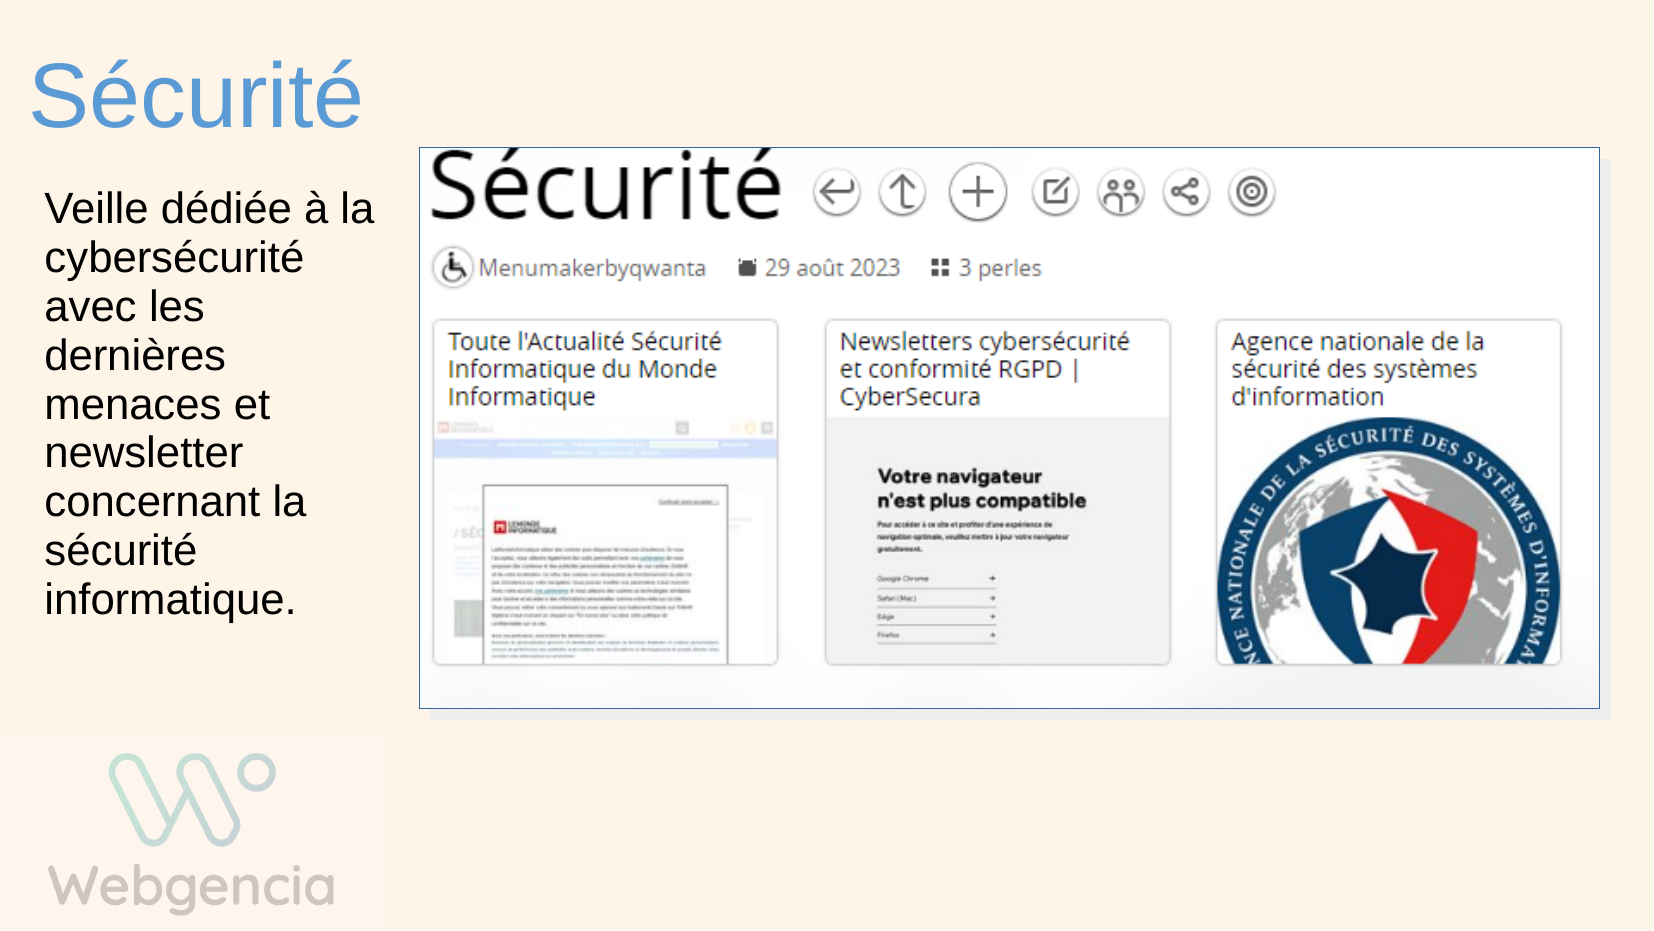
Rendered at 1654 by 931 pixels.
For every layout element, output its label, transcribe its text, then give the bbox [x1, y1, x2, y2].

picture [0, 738, 384, 931]
text_box Veille dédiée à la cybersécurité avec les dernières menaces et newsletter concernant la sécurité informatique. [29, 177, 414, 680]
picture [419, 147, 1600, 709]
title Sécurité [0, 14, 420, 178]
